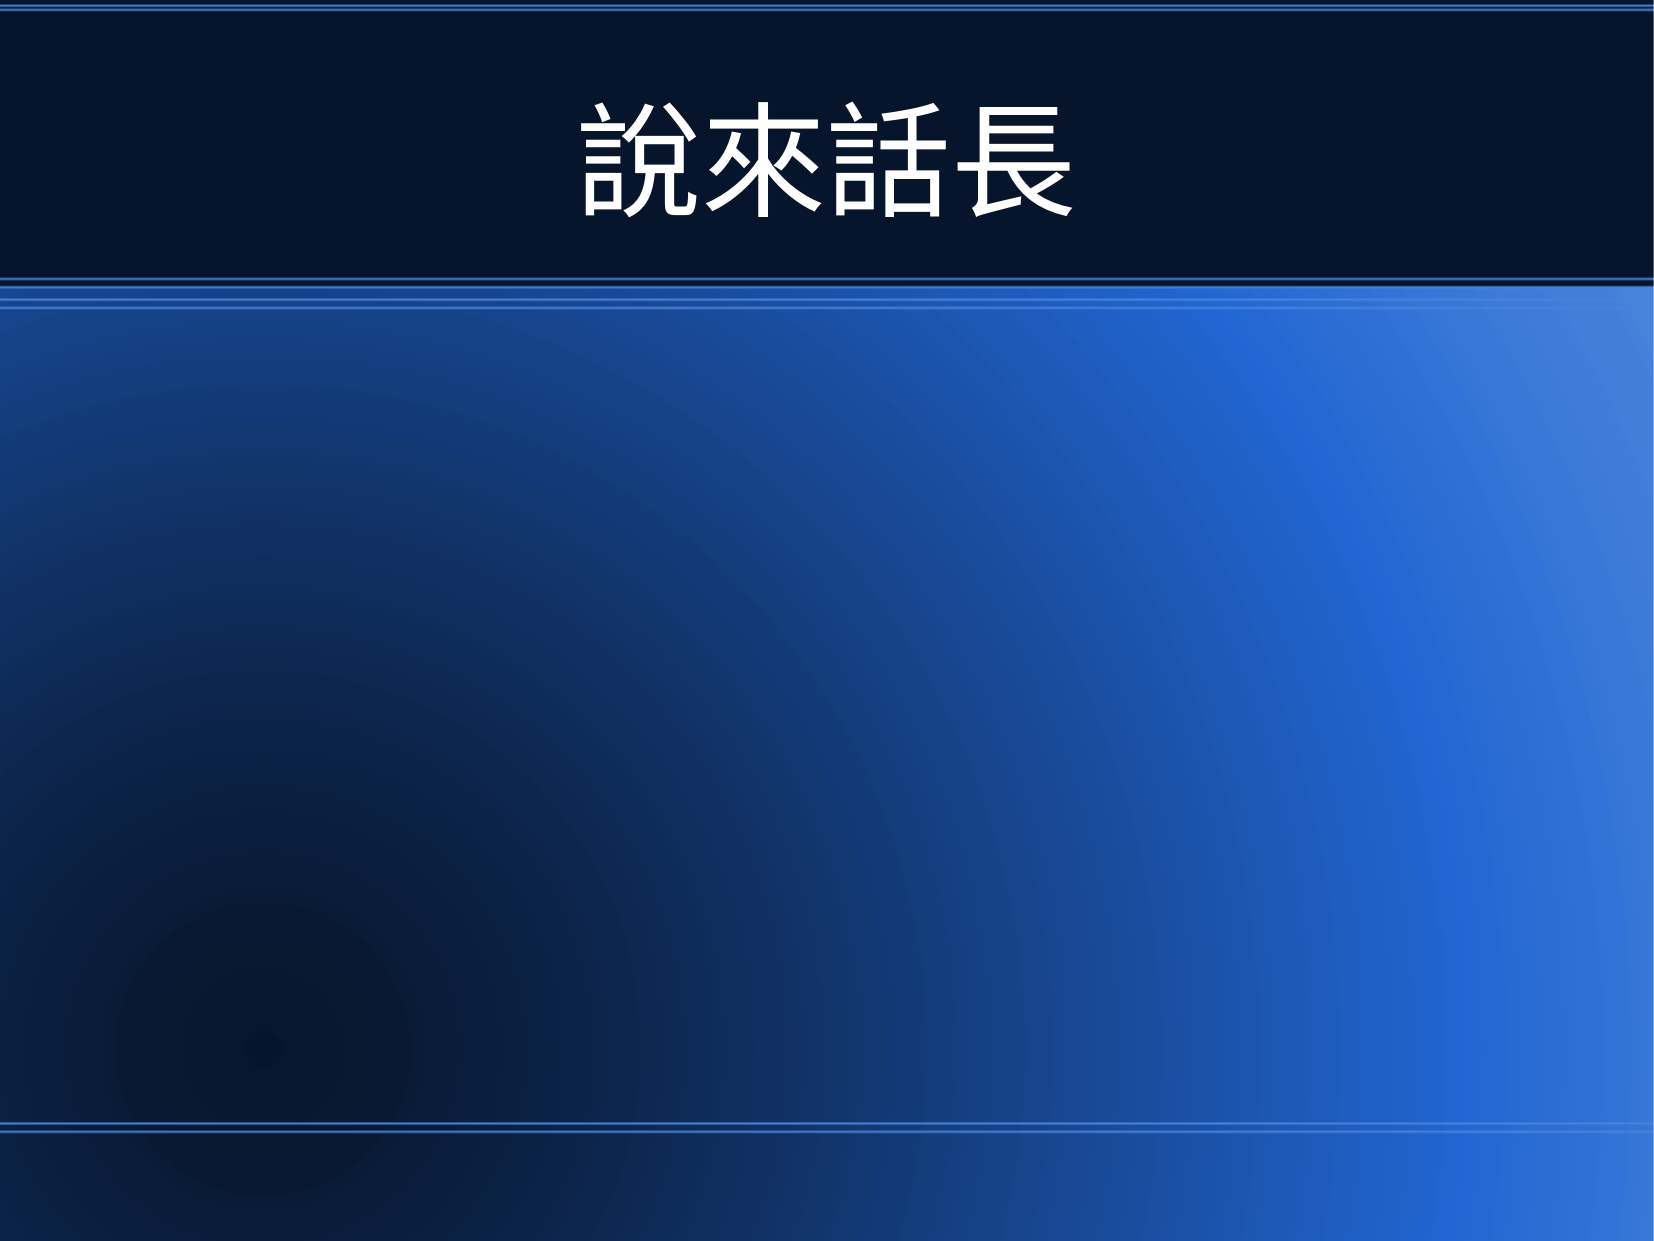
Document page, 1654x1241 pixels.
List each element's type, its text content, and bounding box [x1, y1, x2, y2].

picture [0, 0, 1654, 1241]
title 說來話長 [82, 49, 1571, 257]
